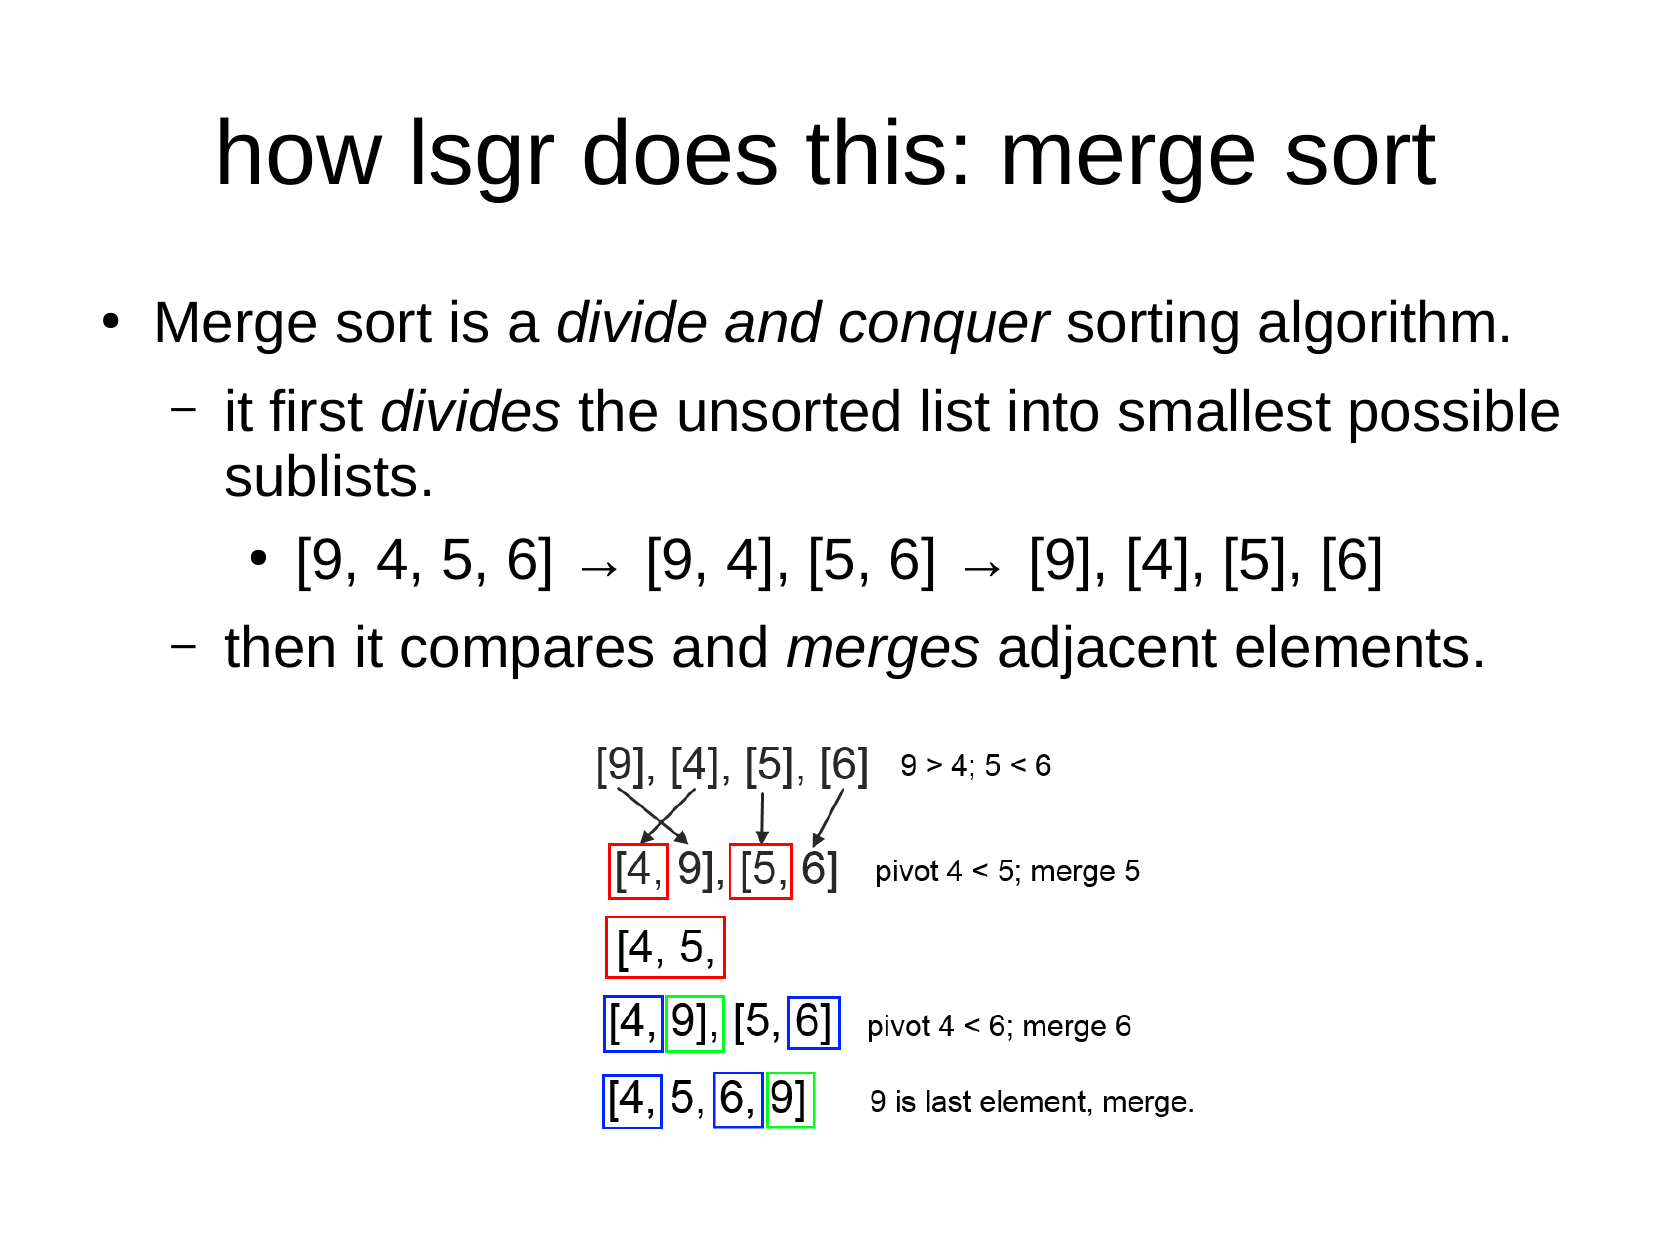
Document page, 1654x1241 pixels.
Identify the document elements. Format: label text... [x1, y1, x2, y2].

list Merge sort is a divide and conquer sorting algorithm. it first divides the unsorted list into smallest possible sublists. [9, 4, 5, 6] → [9, 4], [5, 6] → [9], [4], [5], [6] then it compares and merges adjacent elements. [82, 290, 1571, 1010]
picture [244, 707, 1201, 1186]
title how lsgr does this: merge sort [82, 49, 1571, 257]
